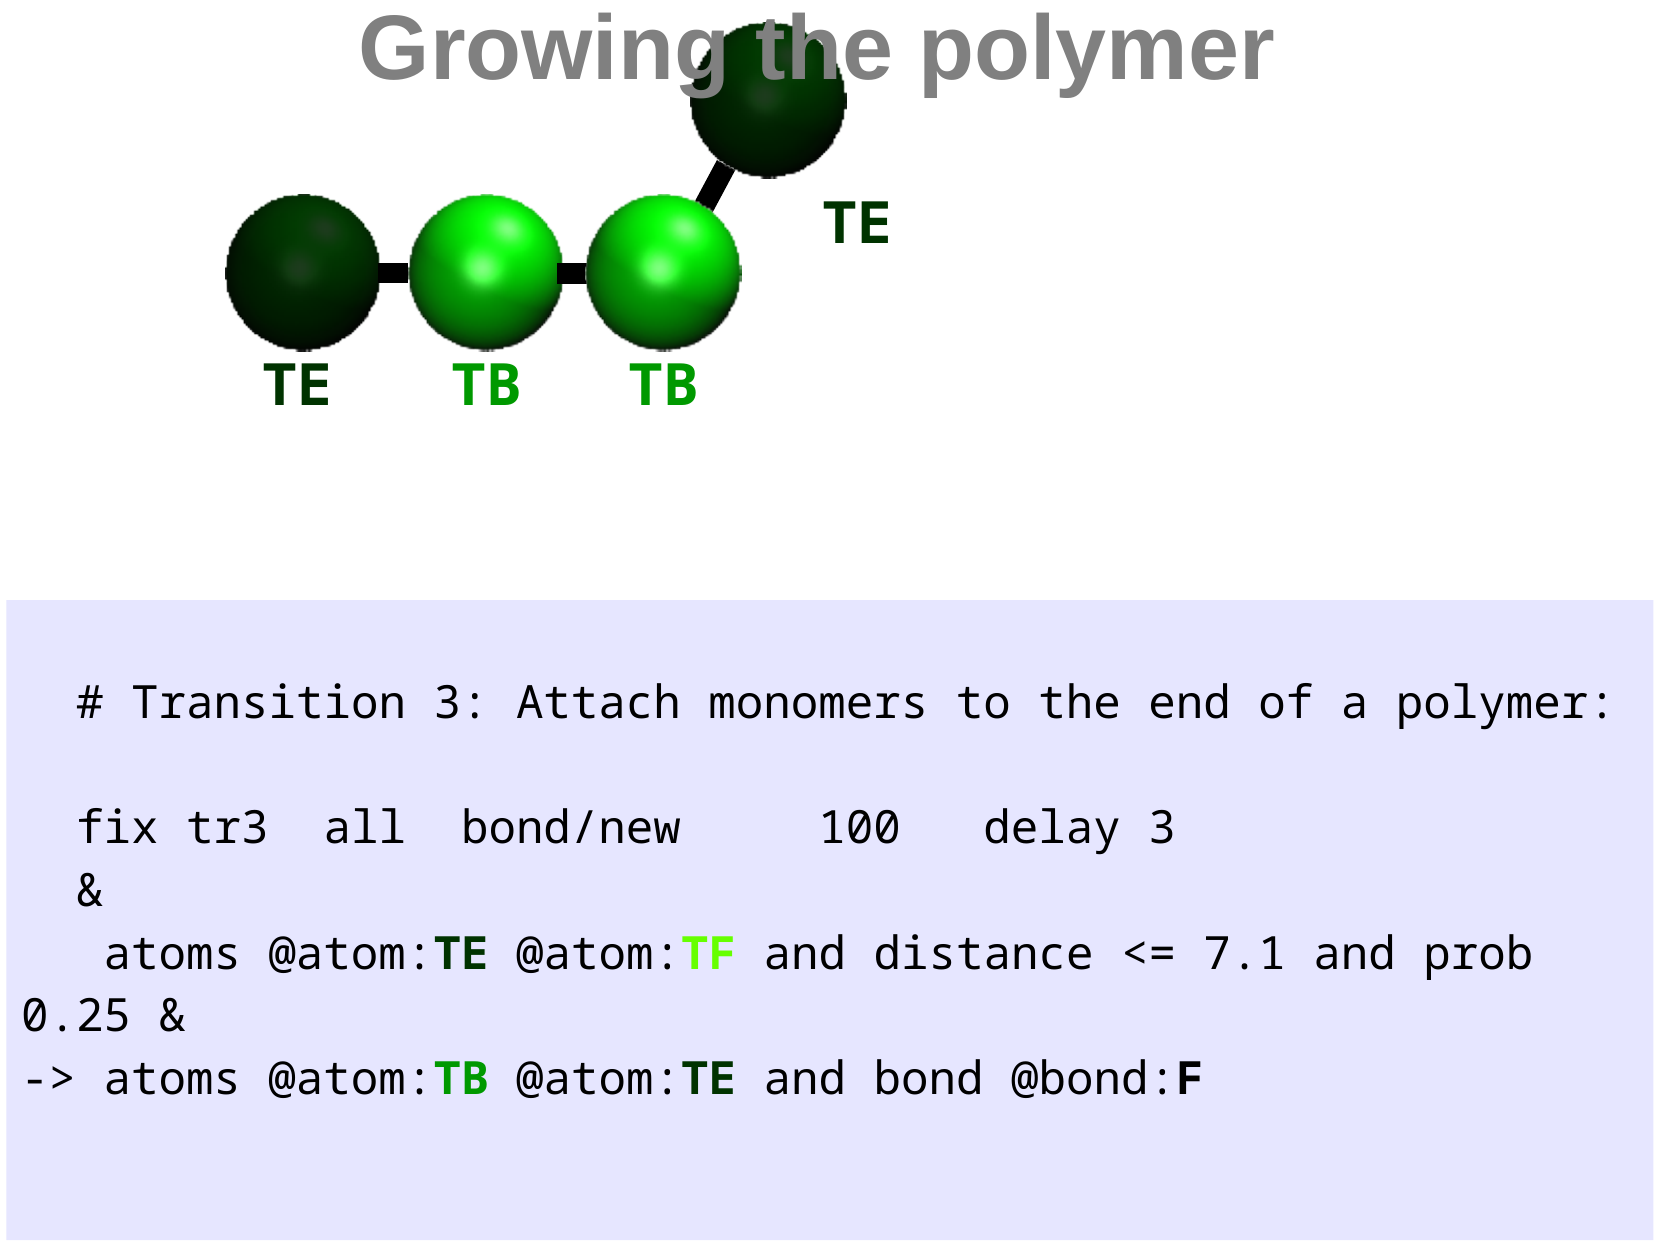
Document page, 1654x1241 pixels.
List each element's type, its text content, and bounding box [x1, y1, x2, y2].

text_box TB [381, 335, 592, 409]
text_box TB [558, 336, 769, 410]
picture [690, 140, 847, 179]
text_box # Transition 3: Attach monomers to the end of a polymer: fix tr3 all bond/new 100 delay 3 & atoms @atom:TE @atom:TF and distance <= 7.1 and prob 0.25 & -> atoms @atom:TB @atom:TE and bond @bond:F [6, 600, 1654, 1241]
picture [408, 194, 565, 335]
text_box TE [752, 174, 963, 248]
picture [225, 194, 382, 352]
text_box TE [192, 335, 381, 409]
picture [585, 194, 742, 352]
text_box Growing the polymer [0, 0, 1635, 140]
